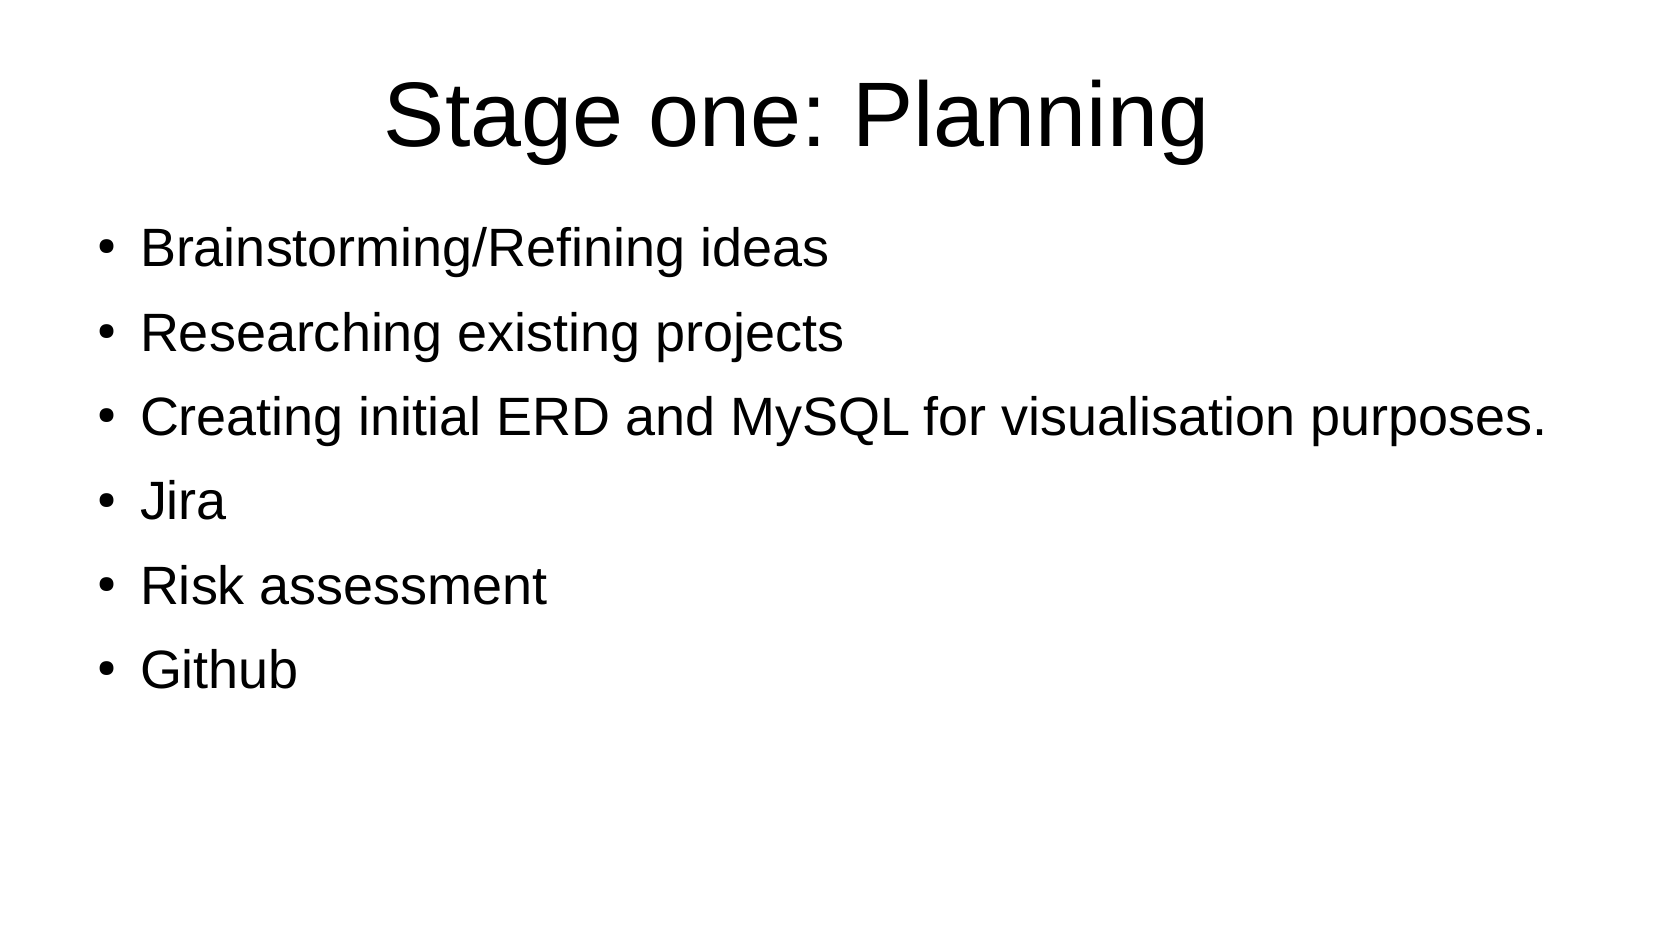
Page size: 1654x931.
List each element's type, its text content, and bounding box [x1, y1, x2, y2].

list Brainstorming/Refining ideas Researching existing projects Creating initial ERD and MySQL for visualisation purposes. Jira Risk assessment Github [82, 217, 1571, 758]
title Stage one: Planning [82, 37, 1571, 193]
